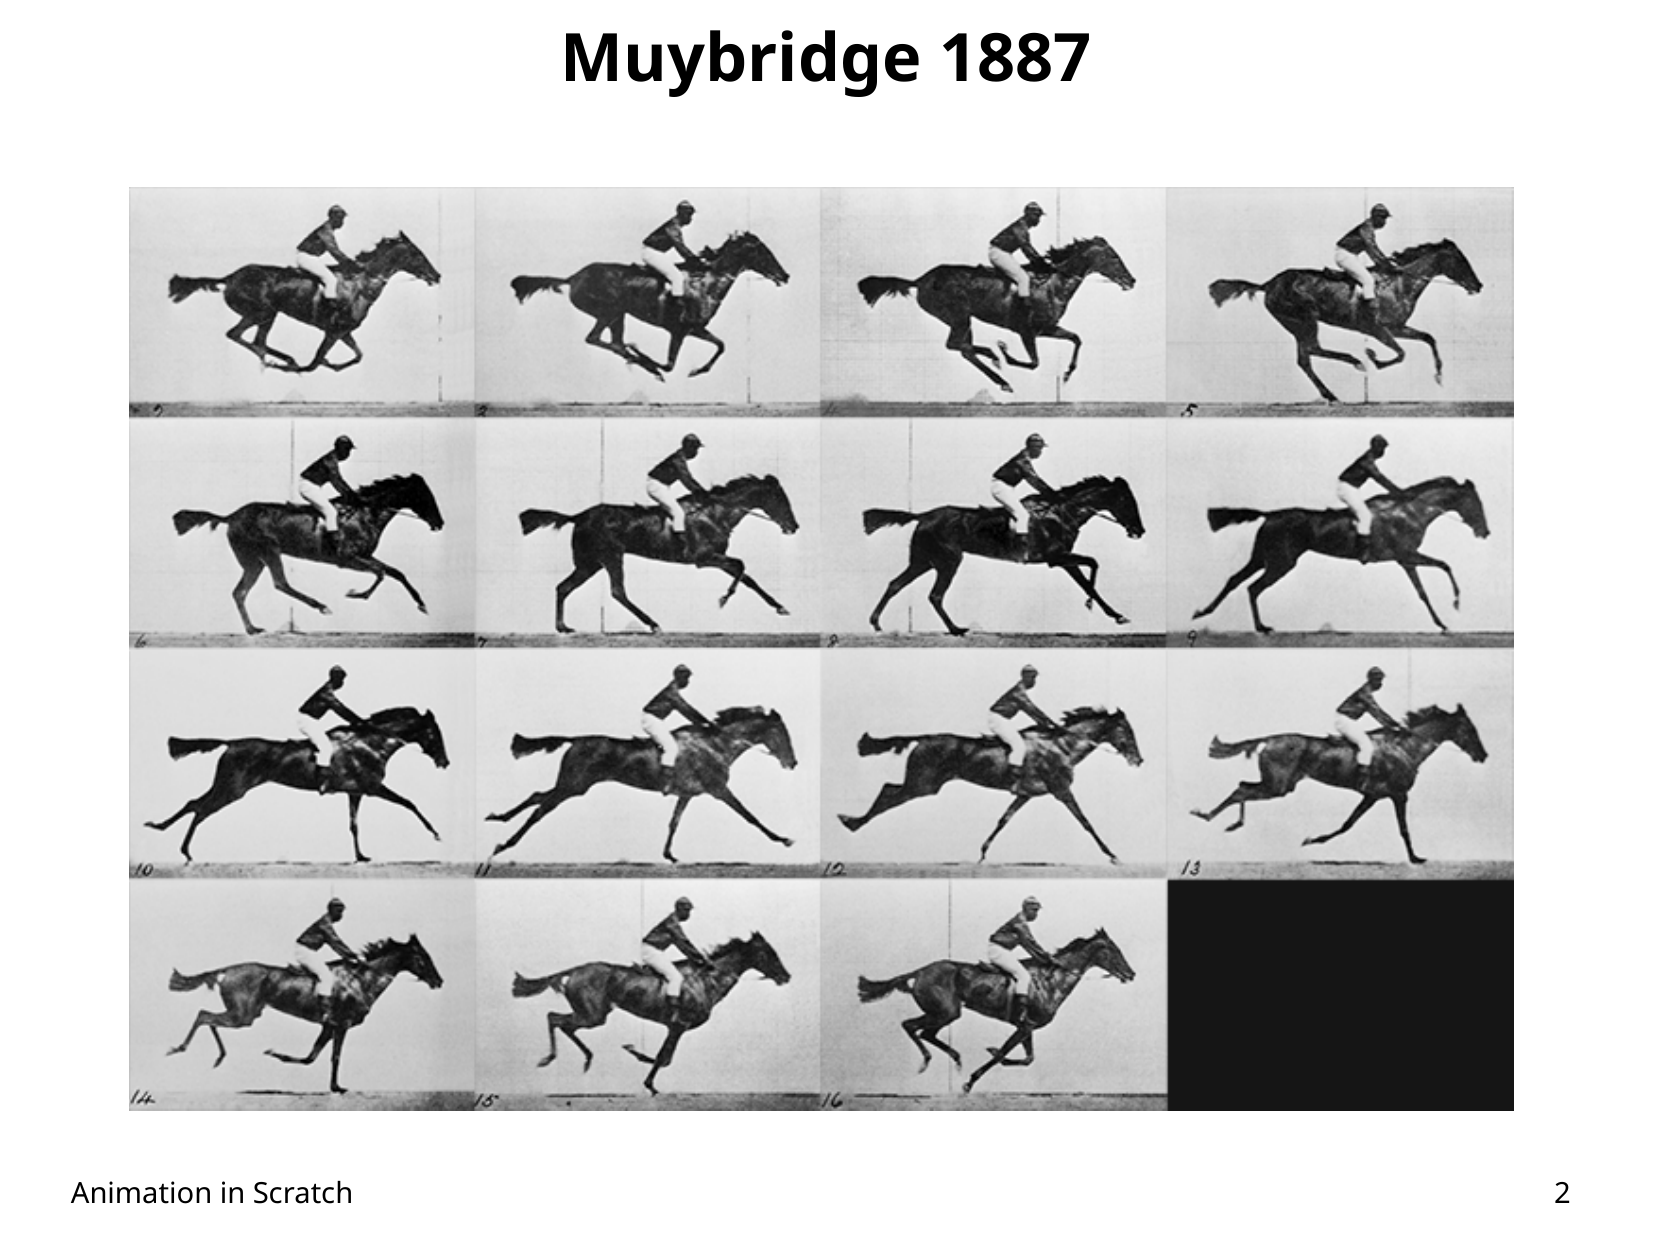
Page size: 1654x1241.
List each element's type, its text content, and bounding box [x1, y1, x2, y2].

title Muybridge 1887 [0, 5, 1654, 107]
picture [129, 187, 1514, 1111]
